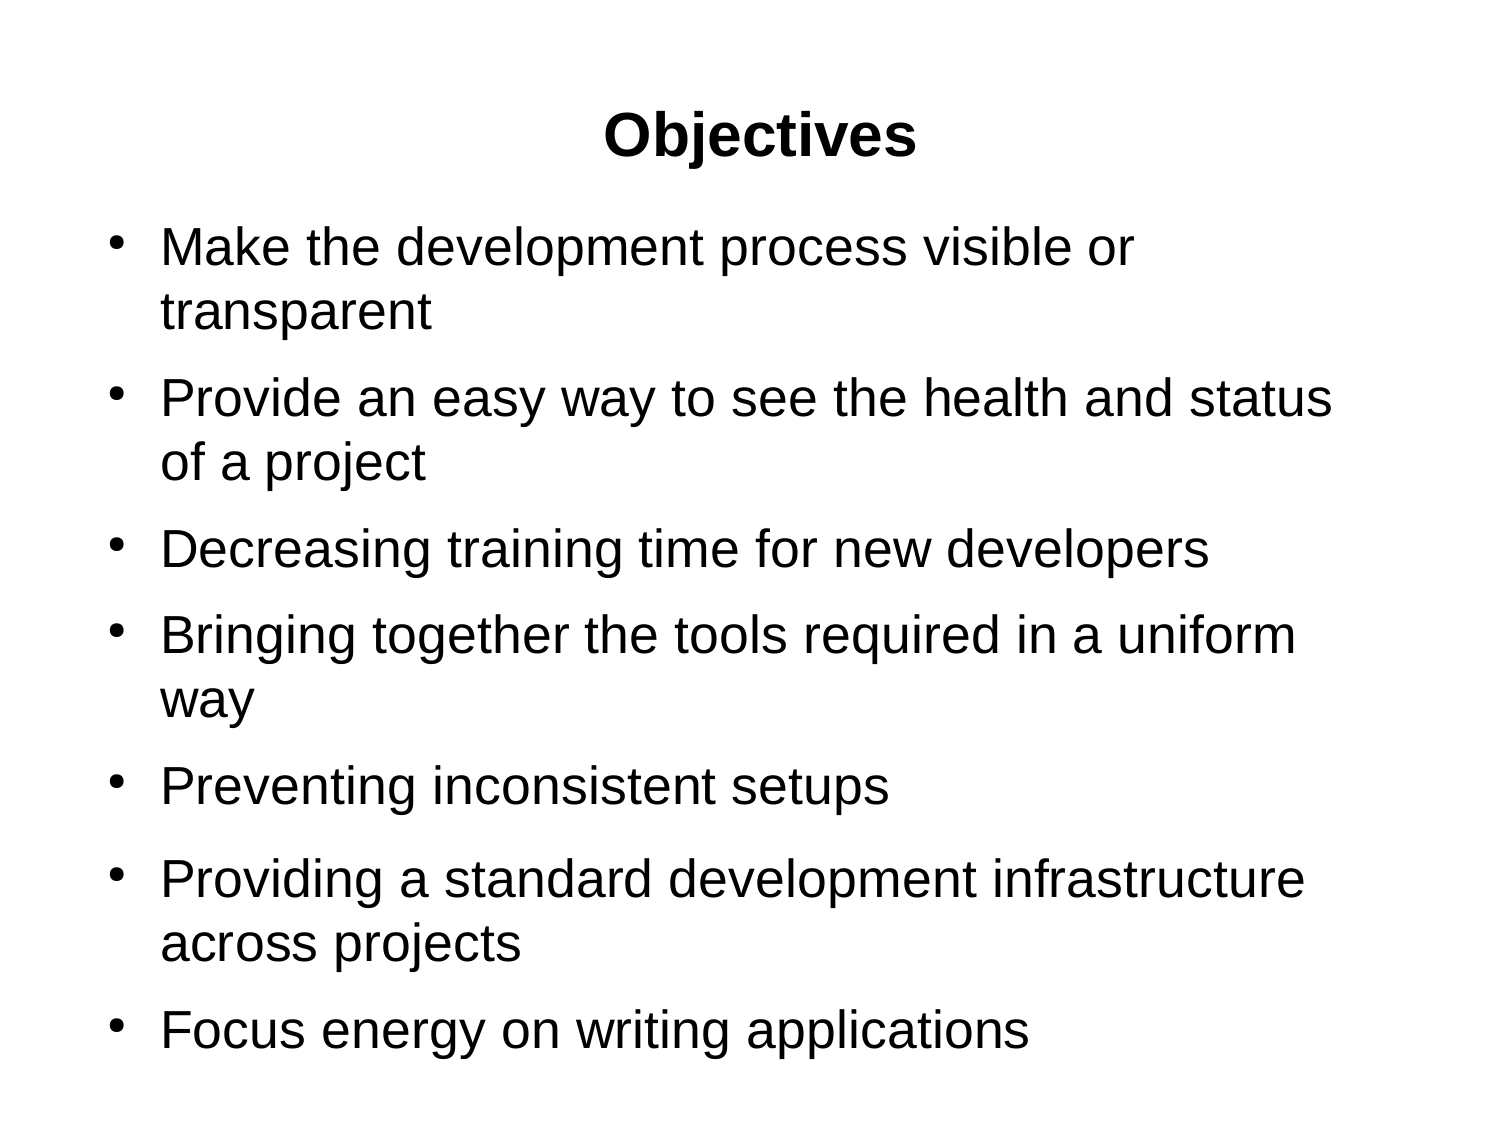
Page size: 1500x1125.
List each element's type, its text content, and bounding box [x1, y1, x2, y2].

title Objectives [75, 44, 1425, 177]
list Make the development process visible or transparent Provide an easy way to see the health and status of a project Decreasing training time for new developers Bringing together the tools required in a uniform way Preventing inconsistent setups Providing a standard development infrastructure across projects Focus energy on writing applications [75, 204, 1395, 1075]
